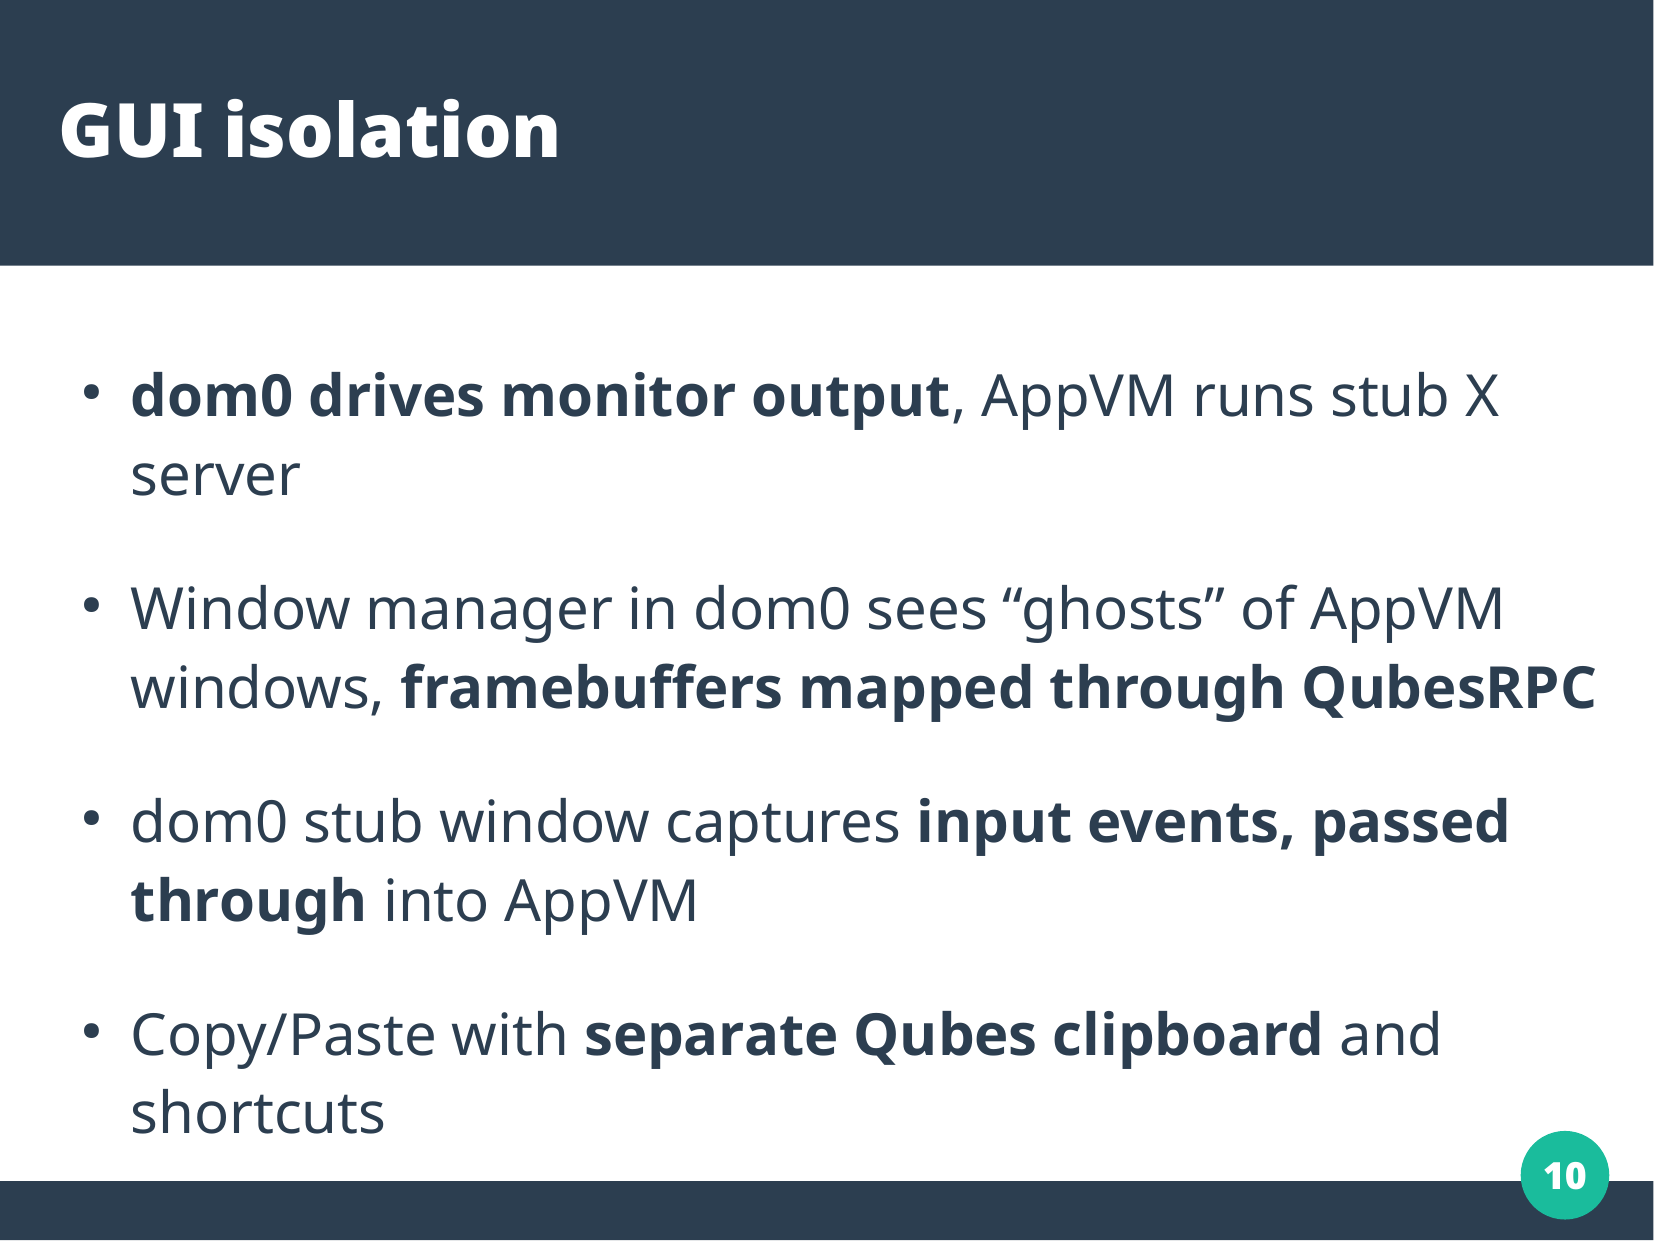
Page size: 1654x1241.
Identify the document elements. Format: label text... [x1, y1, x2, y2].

title GUI isolation [59, 49, 1595, 207]
list dom0 drives monitor output, AppVM runs stub X server Window manager in dom0 sees “ghosts” of AppVM windows, framebuffers mapped through QubesRPC dom0 stub window captures input events, passed through into AppVM Copy/Paste with separate Qubes clipboard and shortcuts [64, 354, 1601, 1182]
